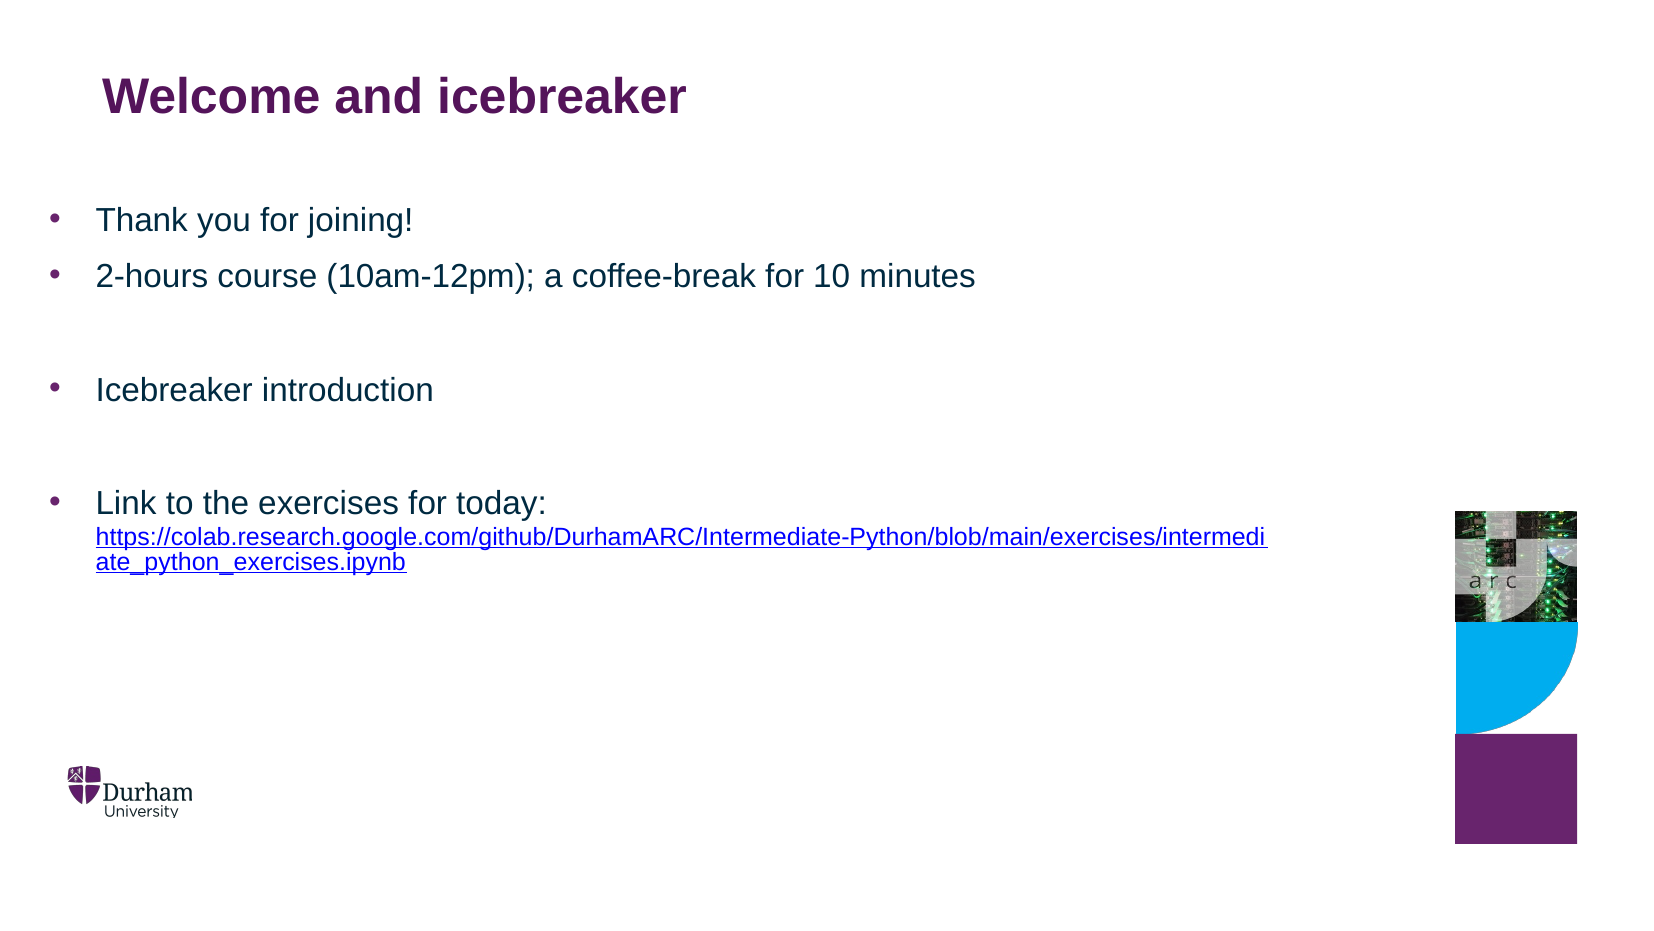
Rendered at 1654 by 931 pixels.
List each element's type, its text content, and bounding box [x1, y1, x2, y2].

picture [1455, 511, 1577, 621]
text_box Welcome and icebreaker [101, 63, 1398, 204]
picture [67, 766, 192, 818]
picture [1482, 637, 1578, 733]
text_box Thank you for joining! 2-hours course (10am-12pm); a coffee-break for 10 minutes Icebreaker introduction Link to the exercises for today:https://colab.research.google.com/github/DurhamARC/Intermediate-Python/blob/main/exercises/intermediate_python_exercises.ipynb [48, 197, 1282, 419]
